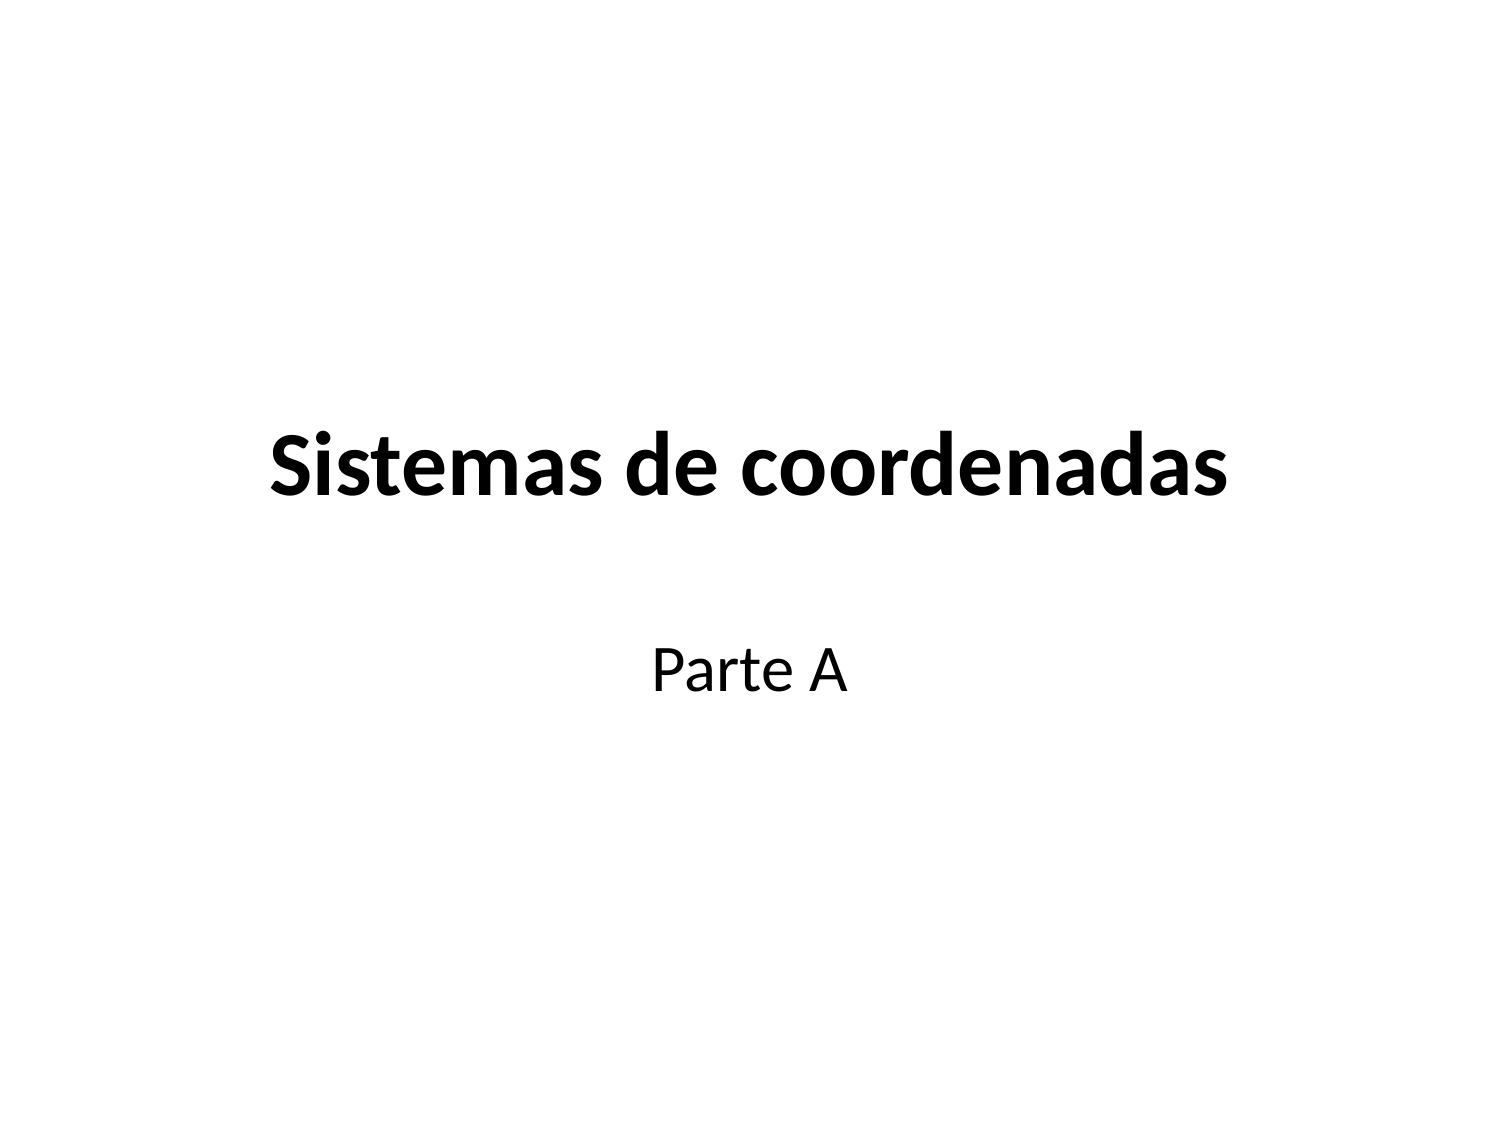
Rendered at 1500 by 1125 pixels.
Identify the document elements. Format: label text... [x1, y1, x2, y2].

title Sistemas de coordenadas [112, 338, 1388, 580]
subtitle Parte A [225, 617, 1275, 905]
